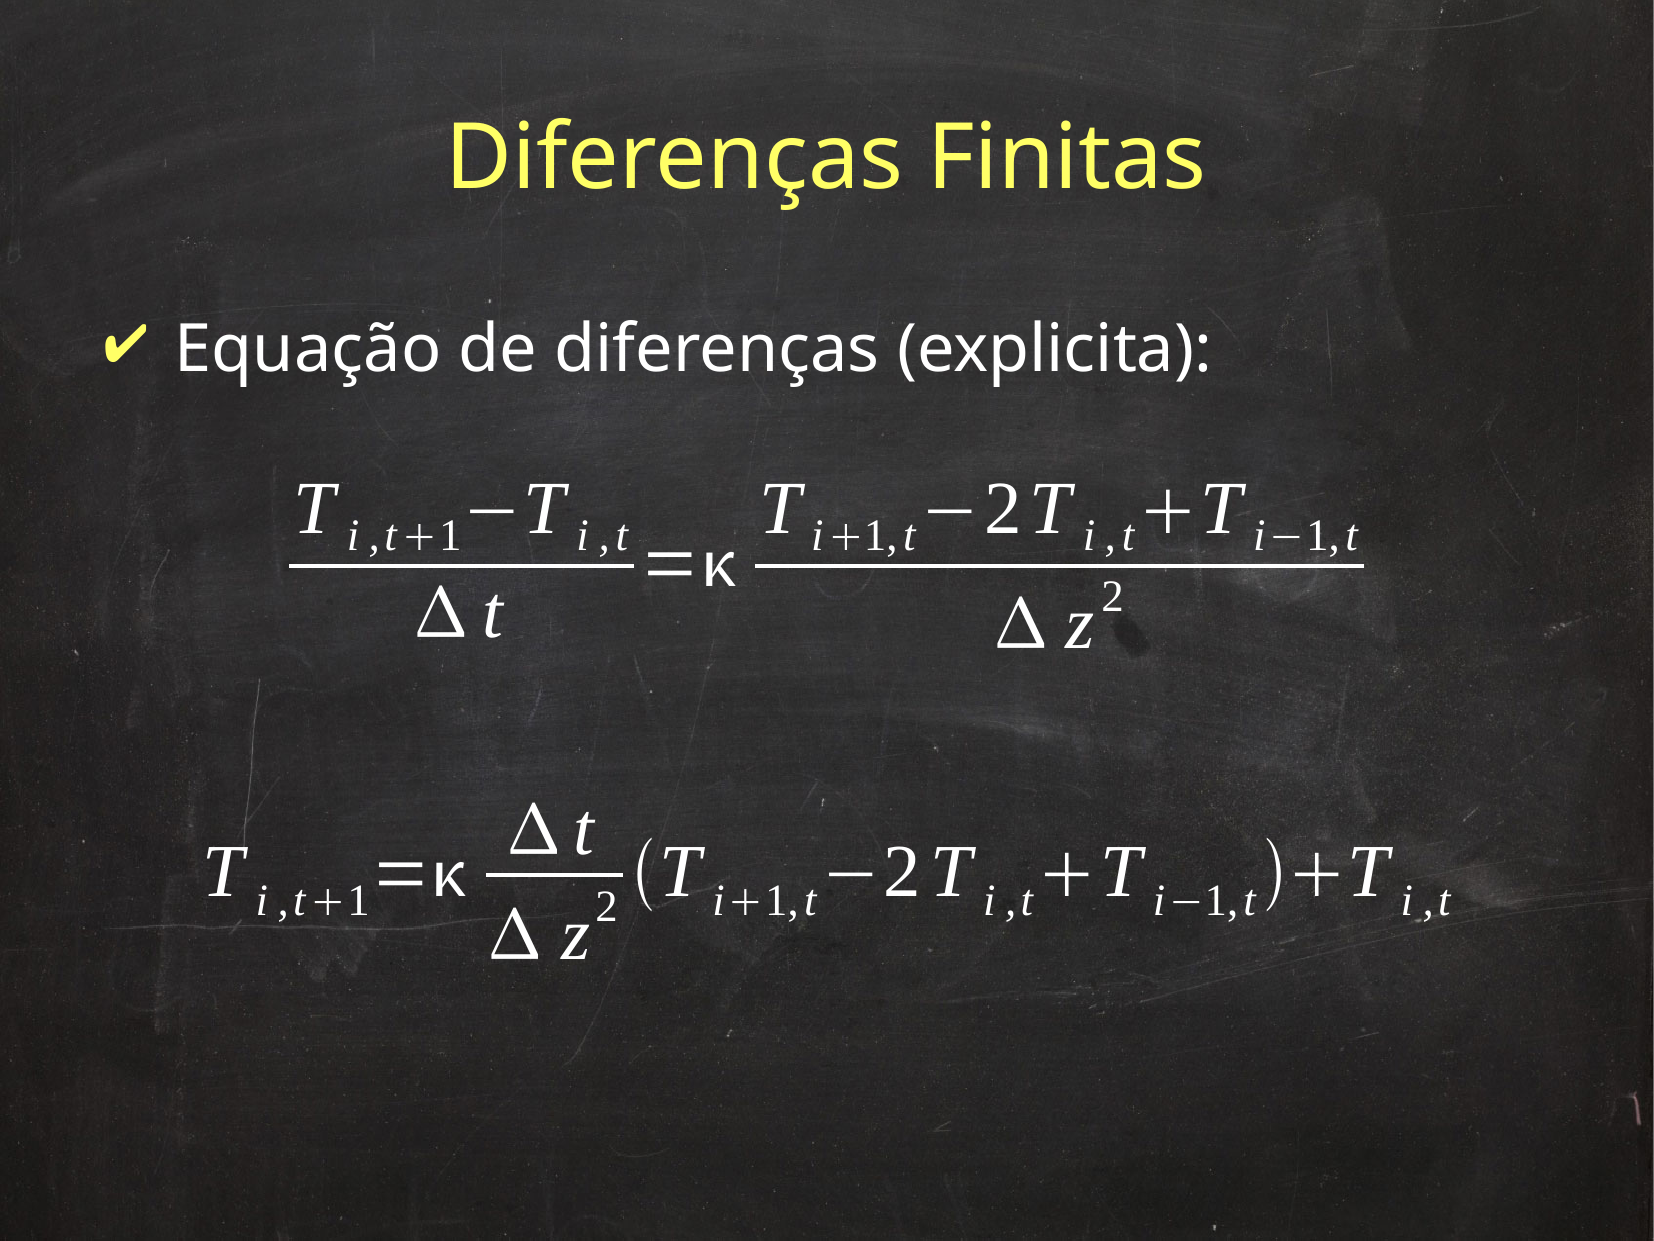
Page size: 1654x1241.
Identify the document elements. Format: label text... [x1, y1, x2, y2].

picture [0, 0, 1654, 1241]
list Equação de diferenças (explicita): [86, 300, 1576, 1119]
chart [279, 465, 1374, 665]
chart [196, 787, 1458, 976]
title Diferenças Finitas [82, 56, 1571, 250]
